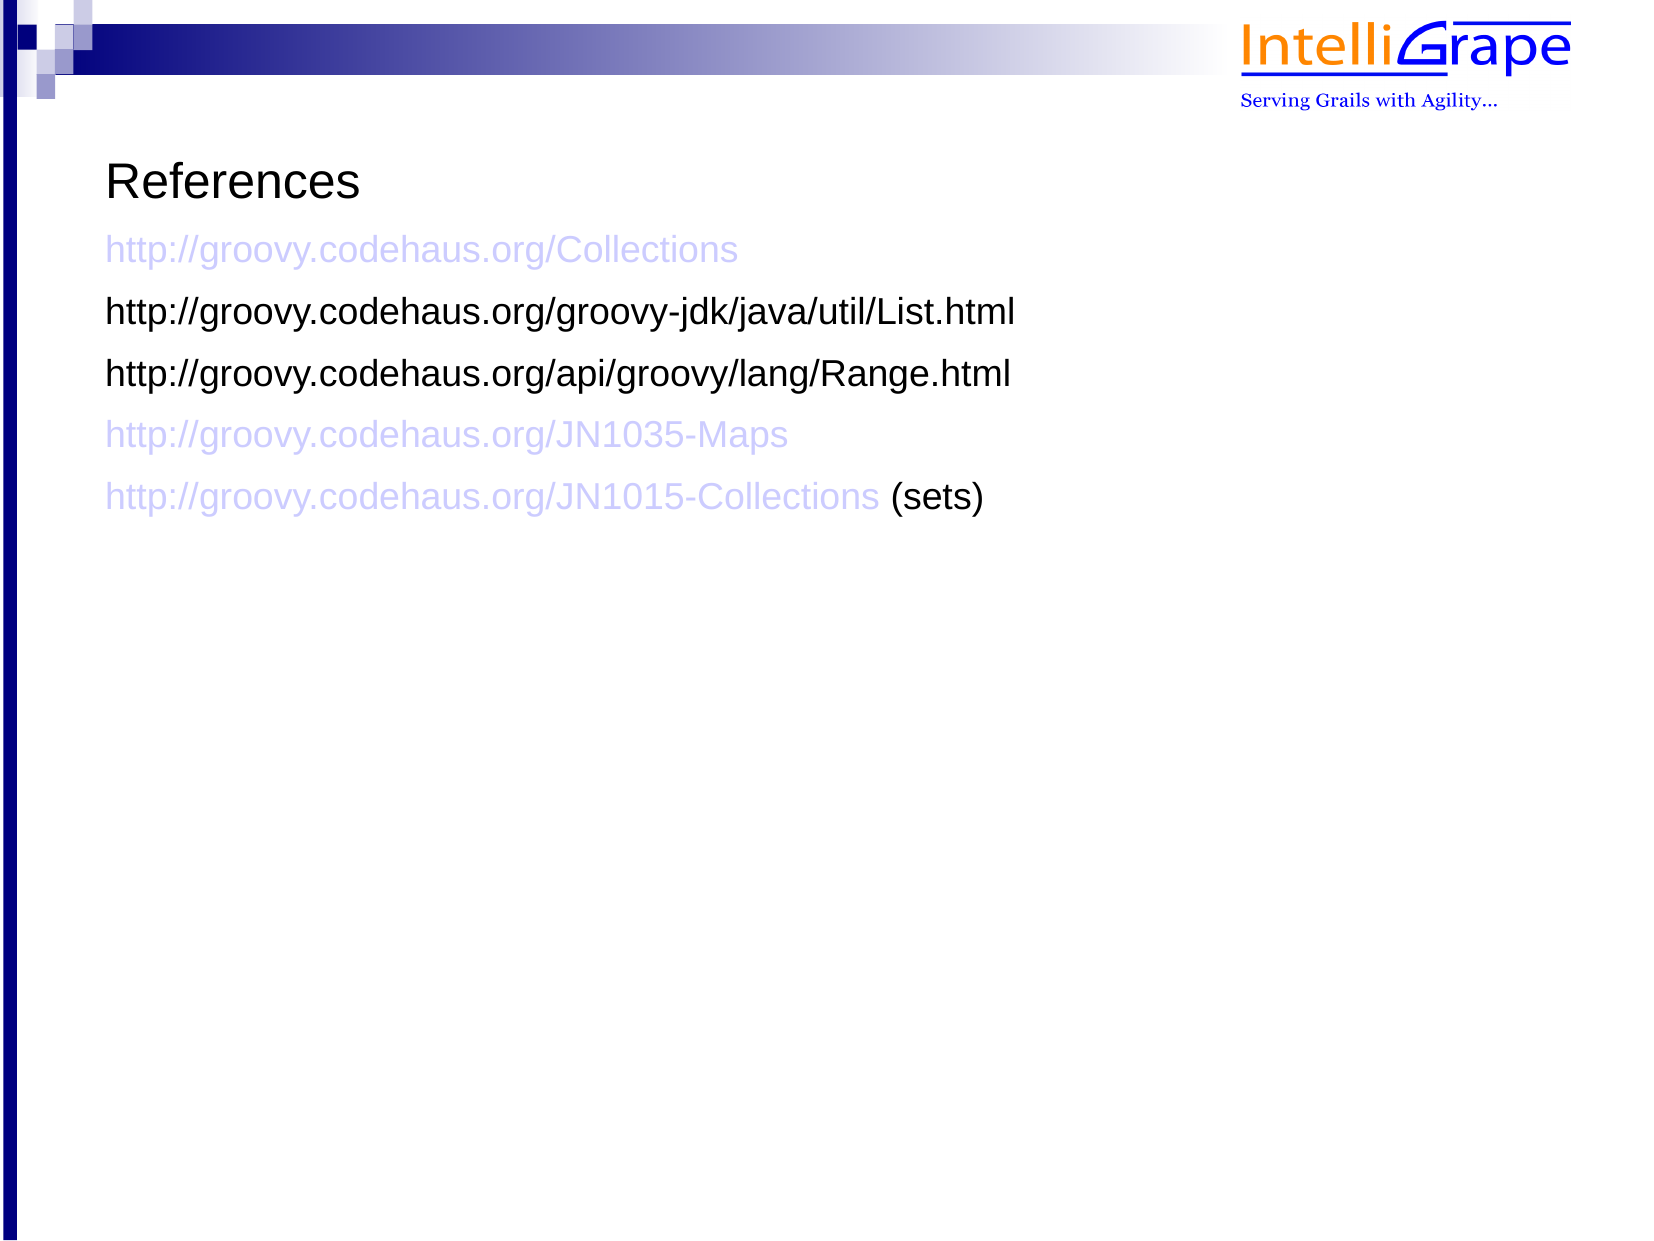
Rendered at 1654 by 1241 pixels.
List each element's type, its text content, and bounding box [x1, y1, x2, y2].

picture [1240, 14, 1571, 111]
list References http://groovy.codehaus.org/Collections http://groovy.codehaus.org/groovy-jdk/java/util/List.html http://groovy.codehaus.org/api/groovy/lang/Range.html http://groovy.codehaus.org/JN1035-Maps http://groovy.codehaus.org/JN1015-Collections (sets) [88, 140, 1577, 1004]
